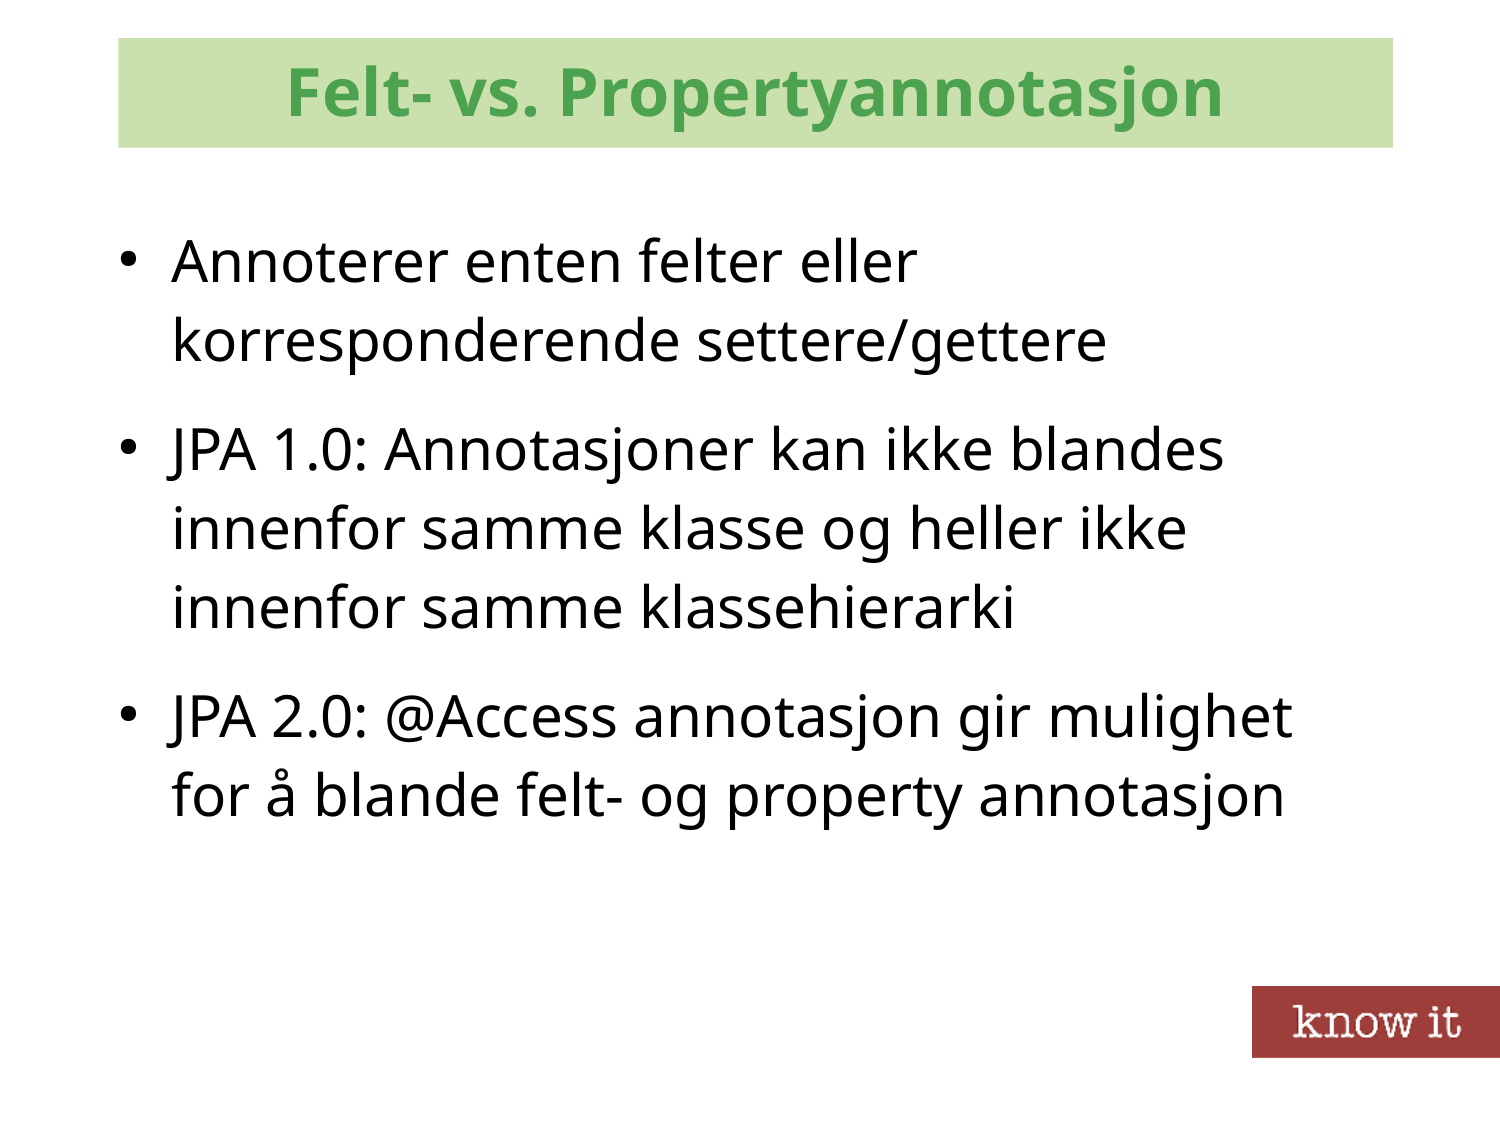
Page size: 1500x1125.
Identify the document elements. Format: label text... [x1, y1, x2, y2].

text_box Felt- vs. Propertyannotasjon [118, 38, 1394, 148]
list Annoterer enten felter eller korresponderende settere/gettere JPA 1.0: Annotasjoner kan ikke blandes innenfor samme klasse og heller ikke innenfor samme klassehierarki JPA 2.0: @Access annotasjon gir mulighet for å blande felt- og property annotasjon [100, 220, 1360, 935]
picture [1252, 986, 1500, 1058]
